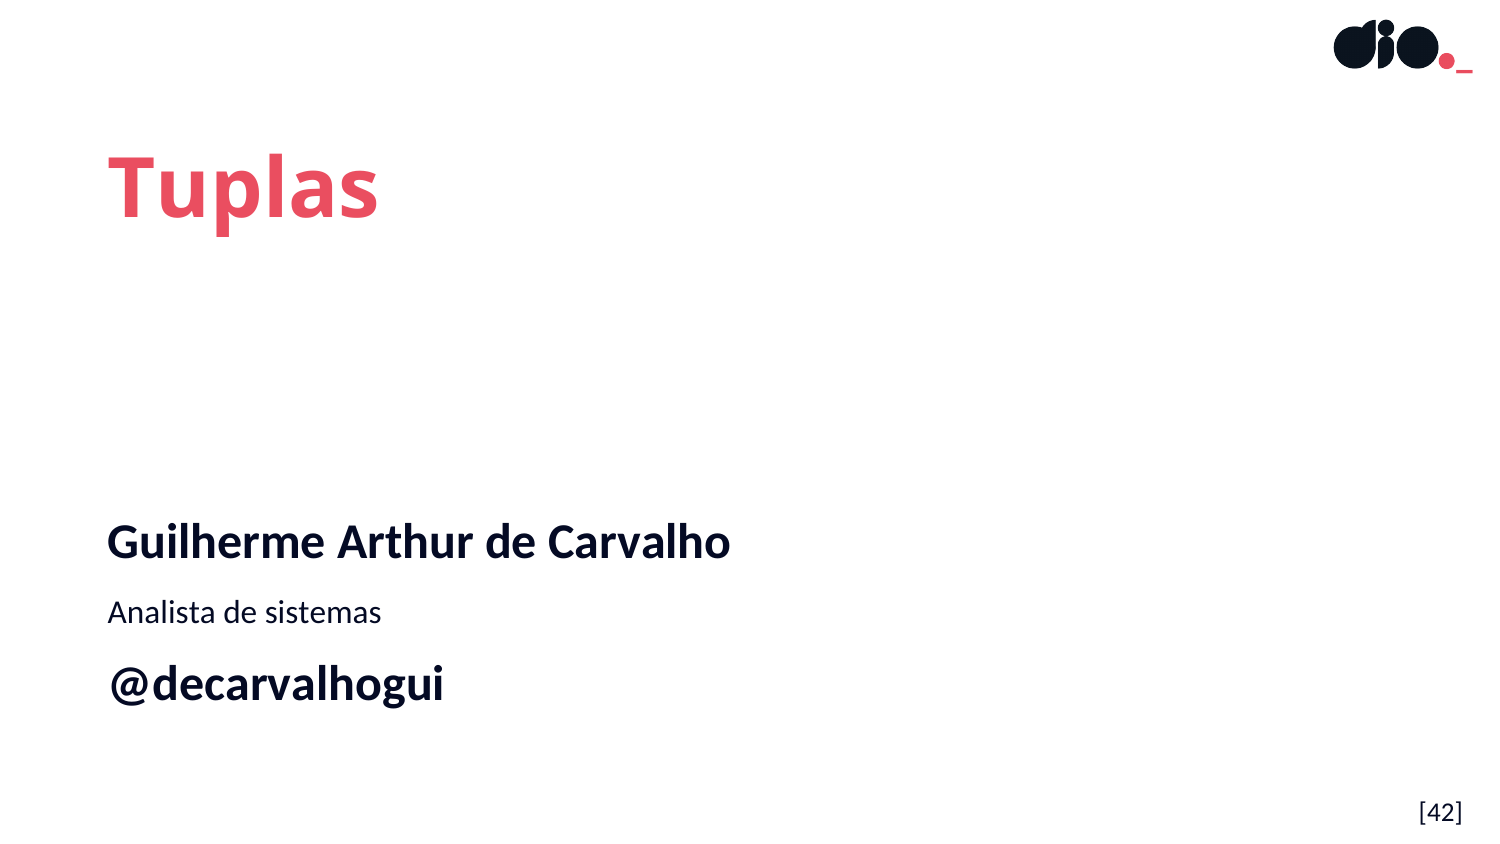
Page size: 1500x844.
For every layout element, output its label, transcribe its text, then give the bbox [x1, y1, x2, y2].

text_box Tuplas [92, 104, 1404, 422]
text_box [] [1403, 779, 1494, 844]
text_box Guilherme Arthur de Carvalho Analista de sistemas @decarvalhogui [92, 493, 1203, 812]
